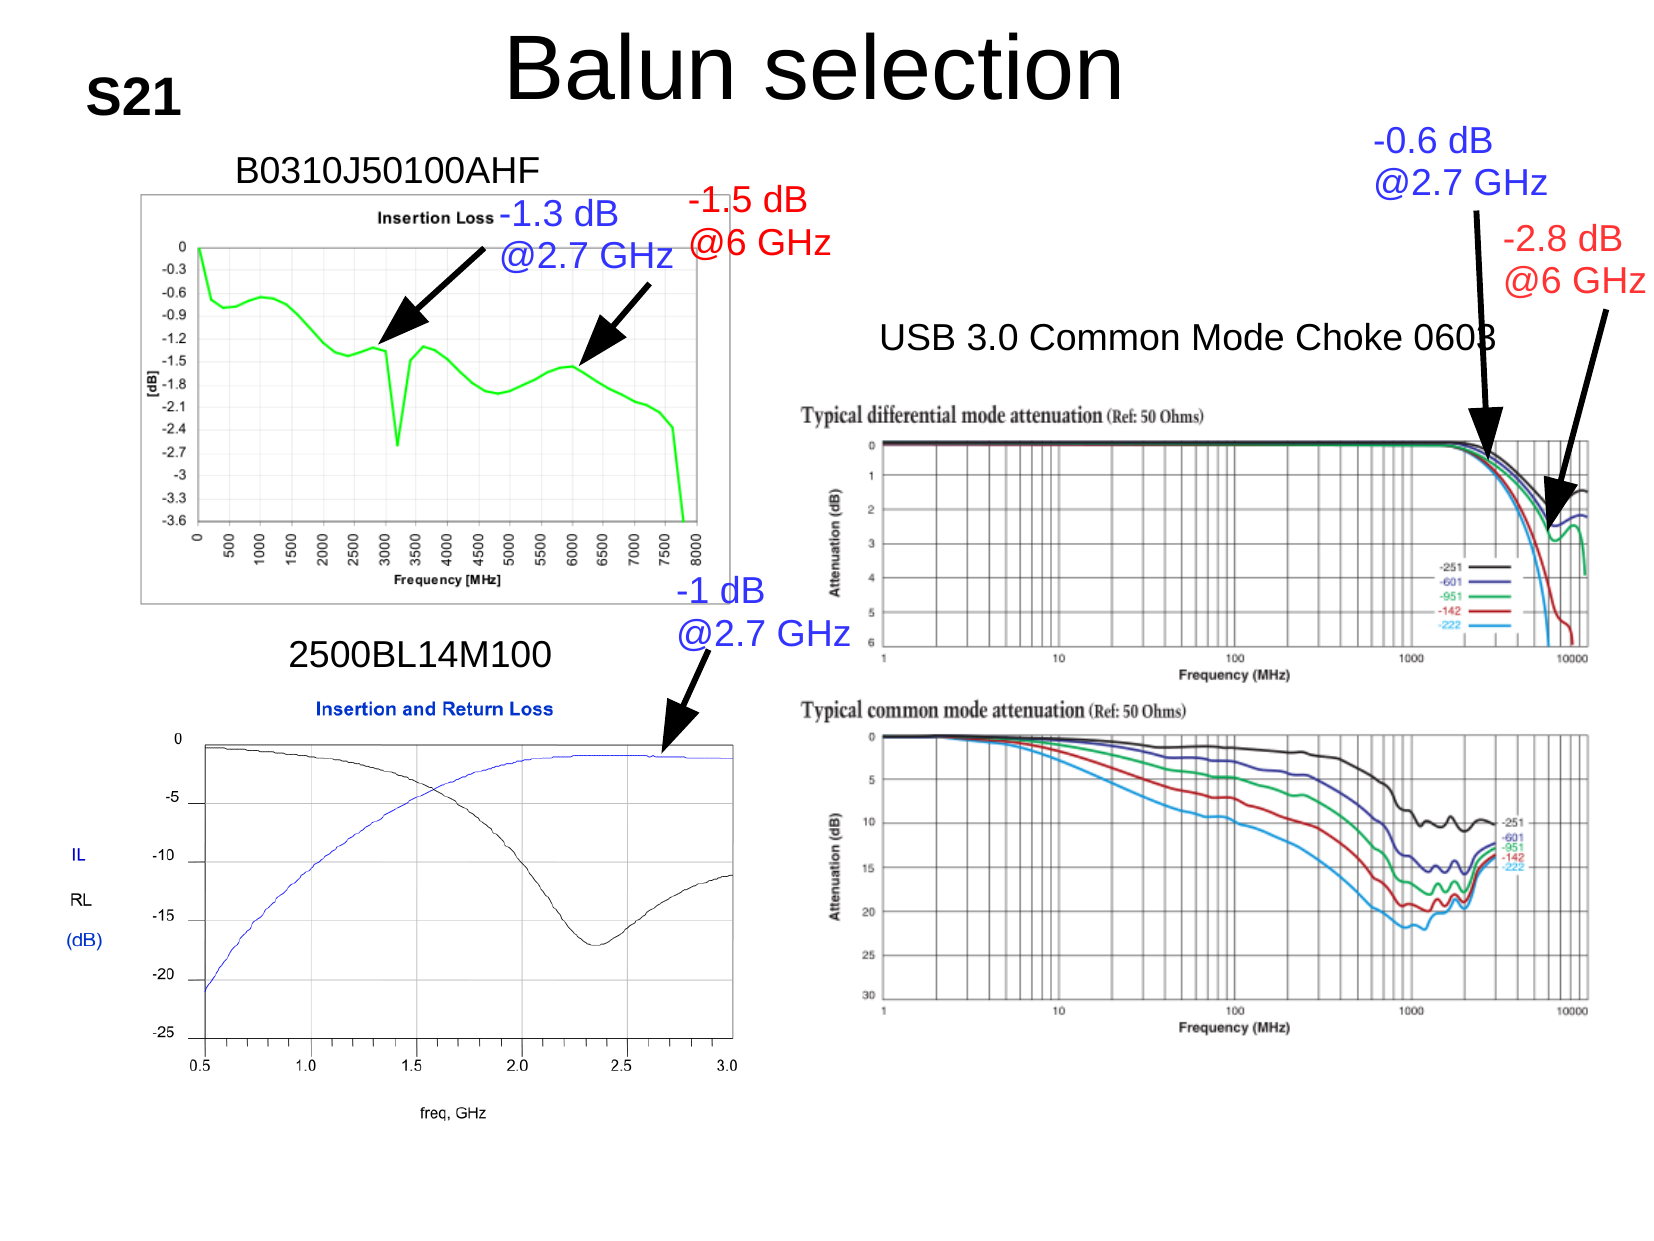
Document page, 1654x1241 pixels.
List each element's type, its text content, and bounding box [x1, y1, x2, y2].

text_box -0.6 dB @2.7 GHz [1358, 111, 1571, 211]
text_box -1.3 dB @2.7 GHz [484, 184, 697, 284]
text_box -2.8 dB @6 GHz [1488, 210, 1654, 310]
picture [795, 398, 1607, 1040]
text_box S21 [70, 59, 260, 135]
text_box 2500BL14M100 [273, 625, 567, 683]
text_box USB 3.0 Common Mode Choke 0603 [1485, 309, 1512, 367]
text_box -1 dB @2.7 GHz [661, 562, 875, 662]
picture [47, 684, 745, 1133]
text_box USB 3.0 Common Mode Choke 0603 [864, 309, 1480, 367]
text_box B0310J50100AHF [219, 141, 556, 199]
picture [136, 192, 734, 608]
text_box -1.5 dB @6 GHz [673, 171, 851, 271]
title Balun selection [70, 0, 1560, 172]
